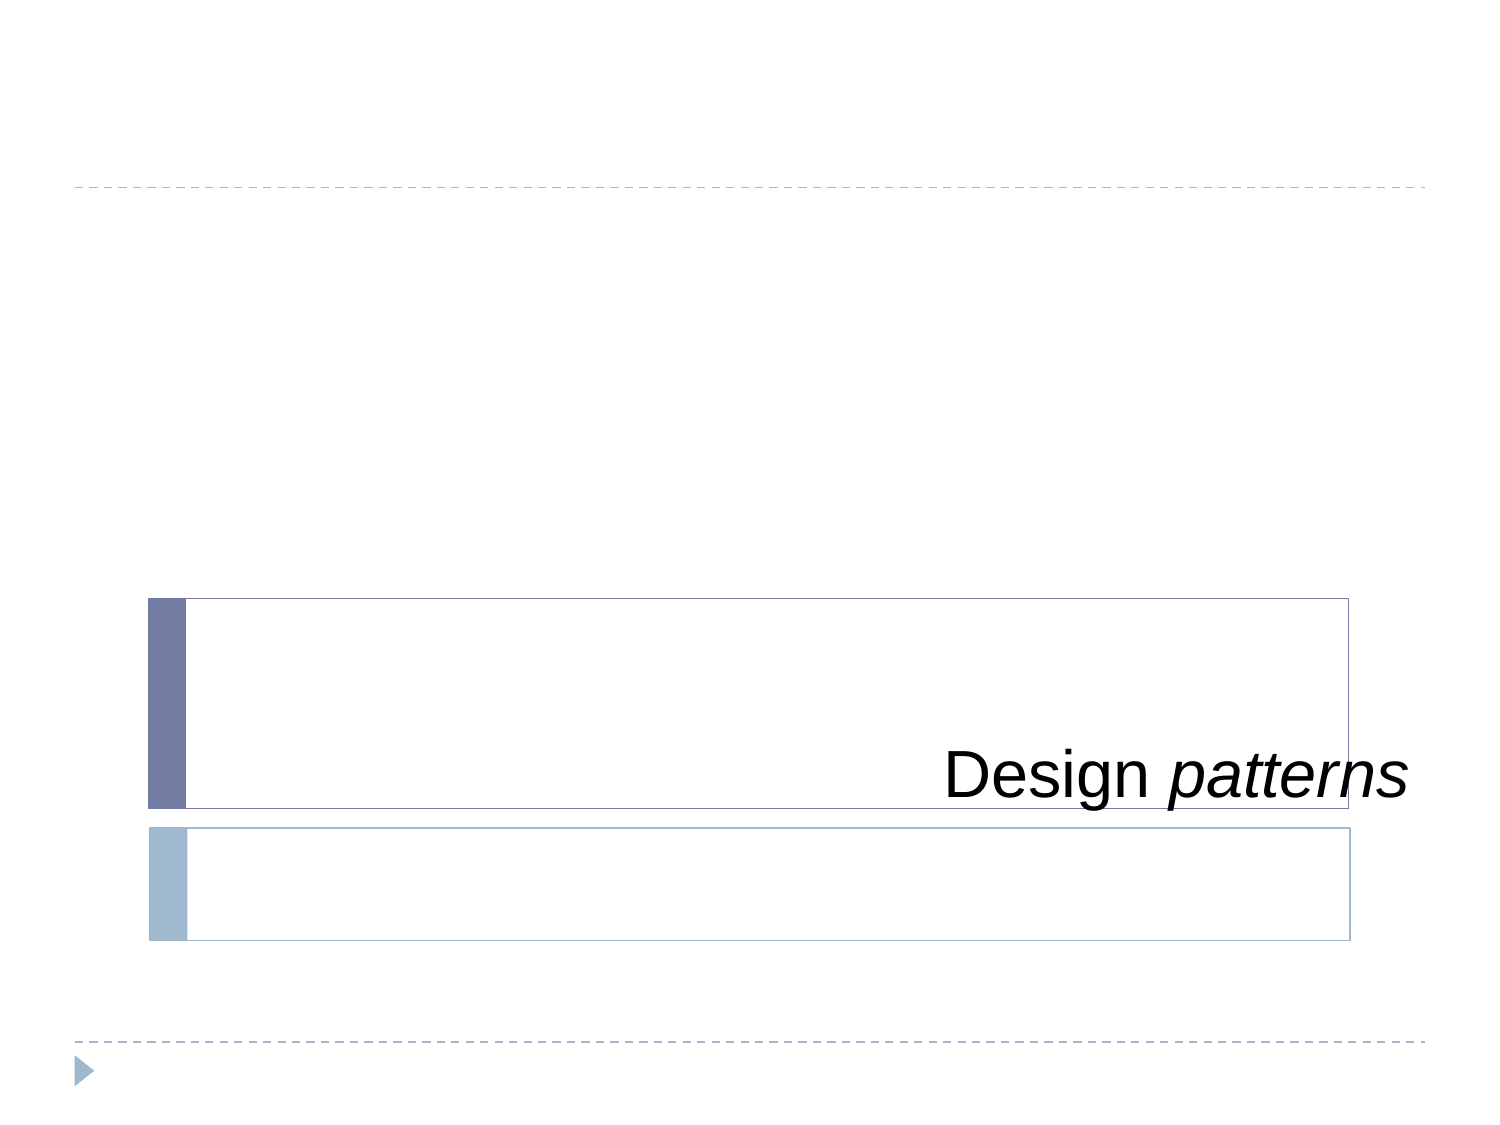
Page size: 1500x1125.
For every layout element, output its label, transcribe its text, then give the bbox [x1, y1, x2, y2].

title Design patterns [150, 722, 1425, 1047]
